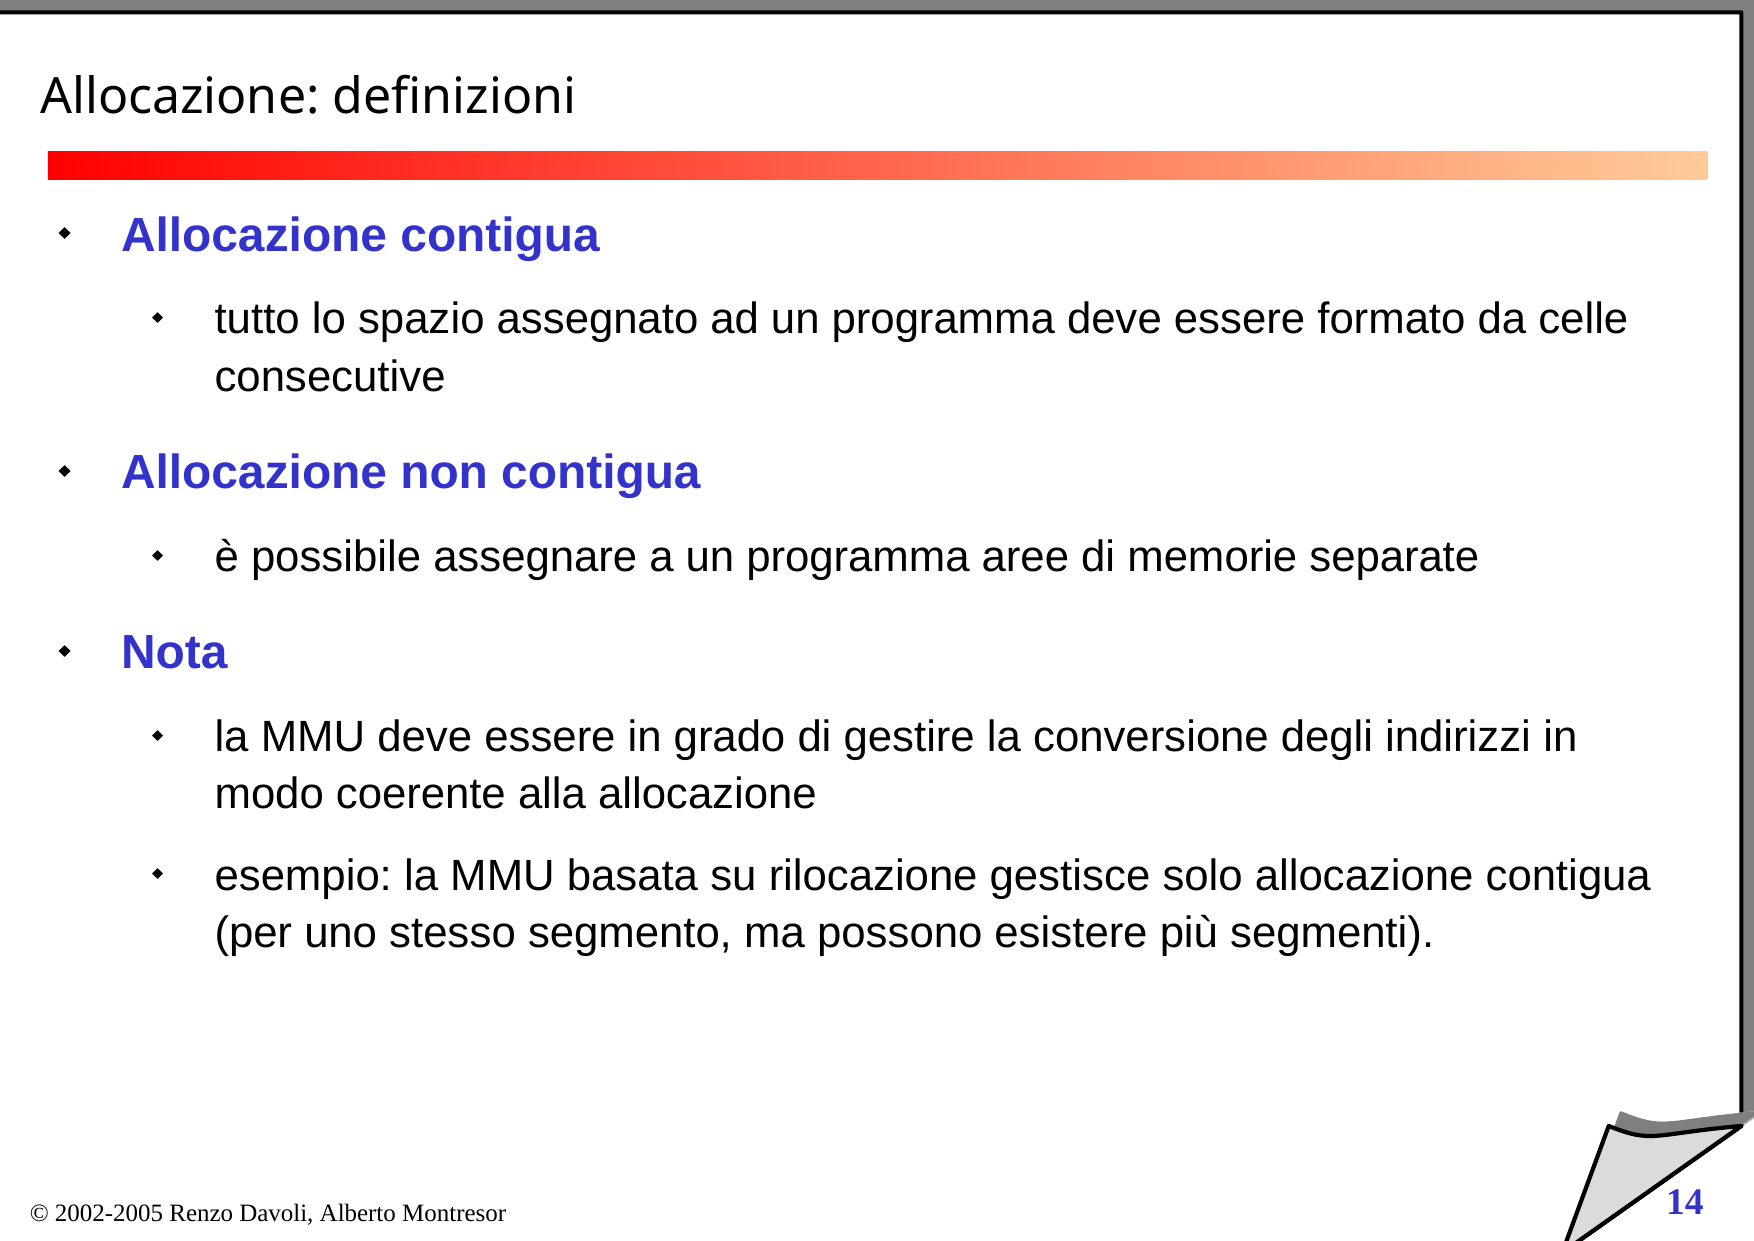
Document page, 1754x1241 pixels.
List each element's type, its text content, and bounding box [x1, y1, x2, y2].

list Allocazione contigua tutto lo spazio assegnato ad un programma deve essere formato da celle consecutive Allocazione non contigua è possibile assegnare a un programma aree di memorie separate Nota la MMU deve essere in grado di gestire la conversione degli indirizzi in modo coerente alla allocazione esempio: la MMU basata su rilocazione gestisce solo allocazione contigua (per uno stesso segmento, ma possono esistere più segmenti). [58, 206, 1696, 1095]
title Allocazione: definizioni [40, 49, 1714, 144]
